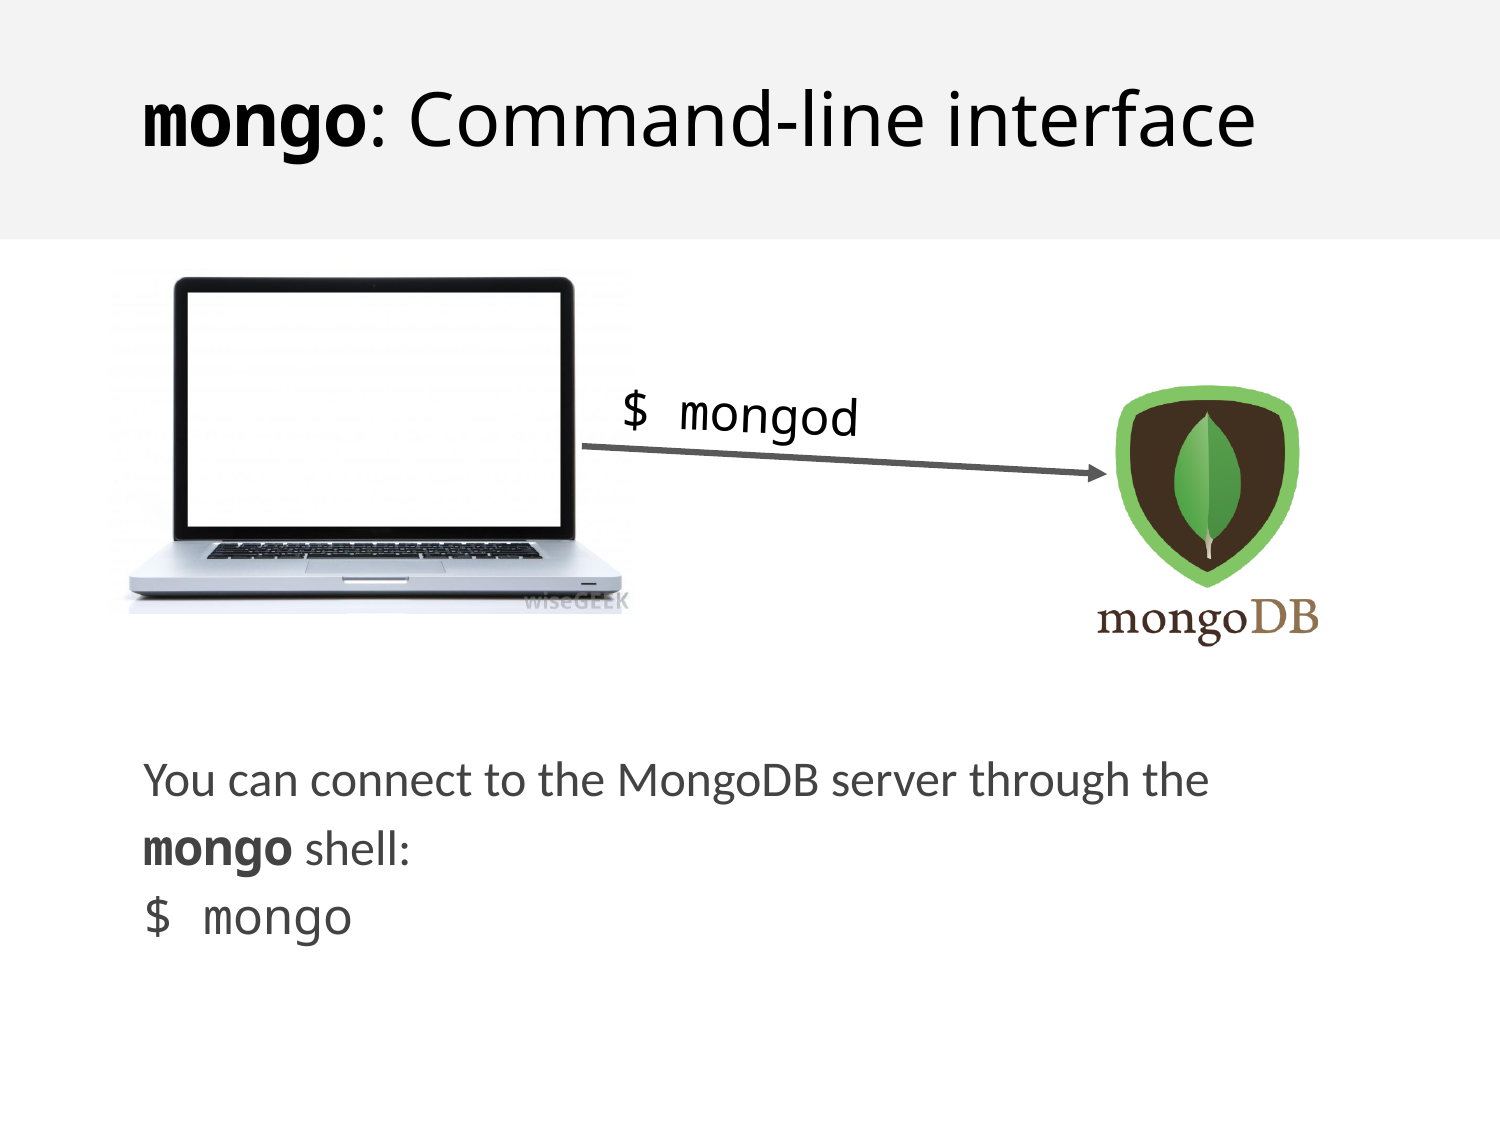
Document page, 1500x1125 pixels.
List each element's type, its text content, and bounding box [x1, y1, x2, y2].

list You can connect to the MongoDB server through the mongo shell: $ mongo [128, 722, 1372, 1026]
picture [1063, 347, 1352, 686]
title mongo: Command-line interface [128, 56, 1372, 183]
text_box $ mongod [603, 362, 1042, 478]
picture [108, 269, 634, 614]
